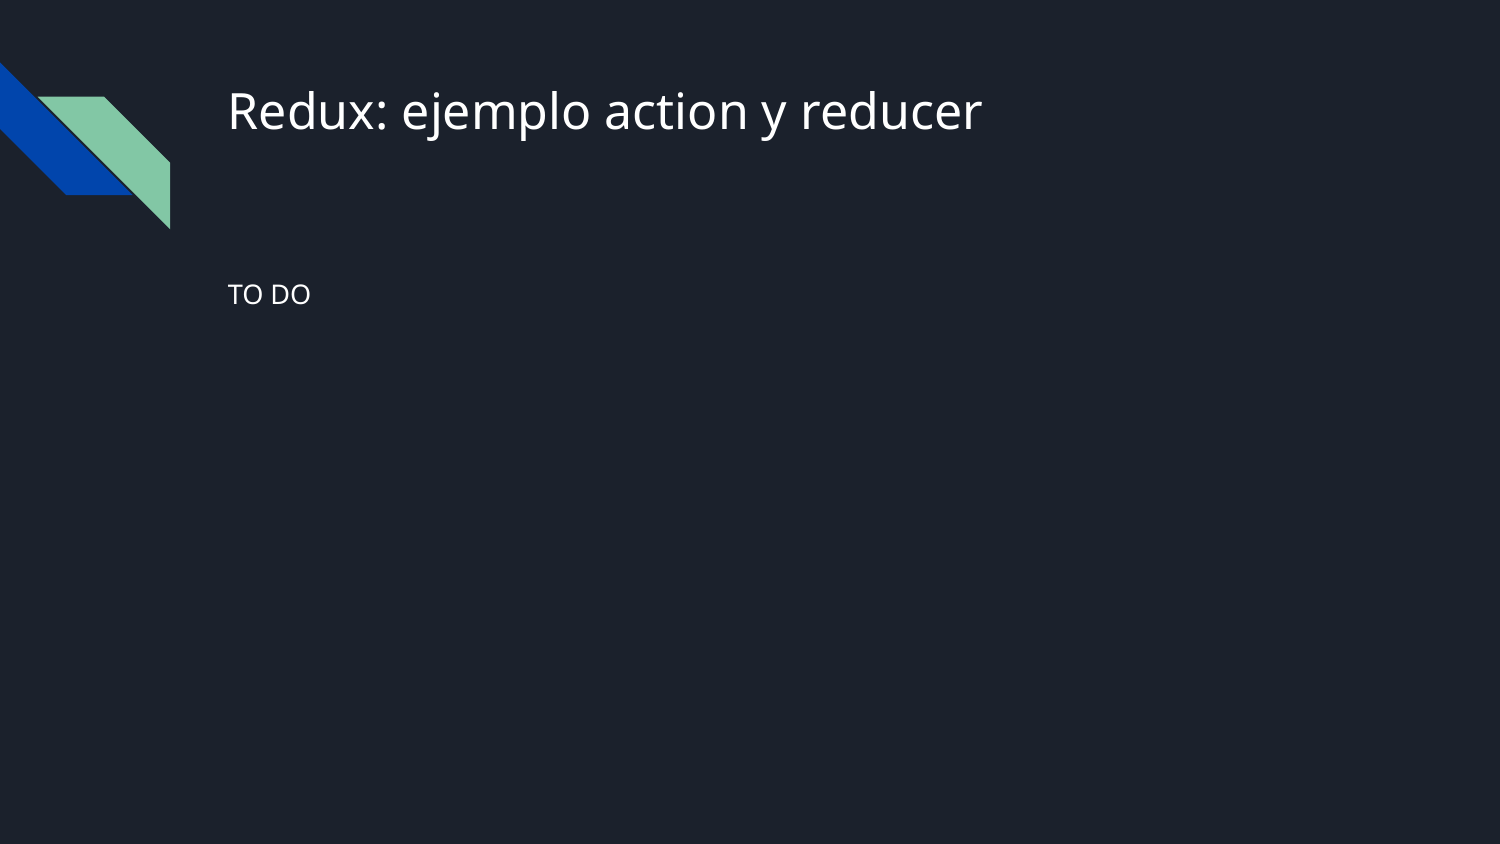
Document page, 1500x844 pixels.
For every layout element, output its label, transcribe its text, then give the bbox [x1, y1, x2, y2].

title Redux: ejemplo action y reducer [212, 64, 1368, 215]
list TO DO [212, 257, 1368, 735]
